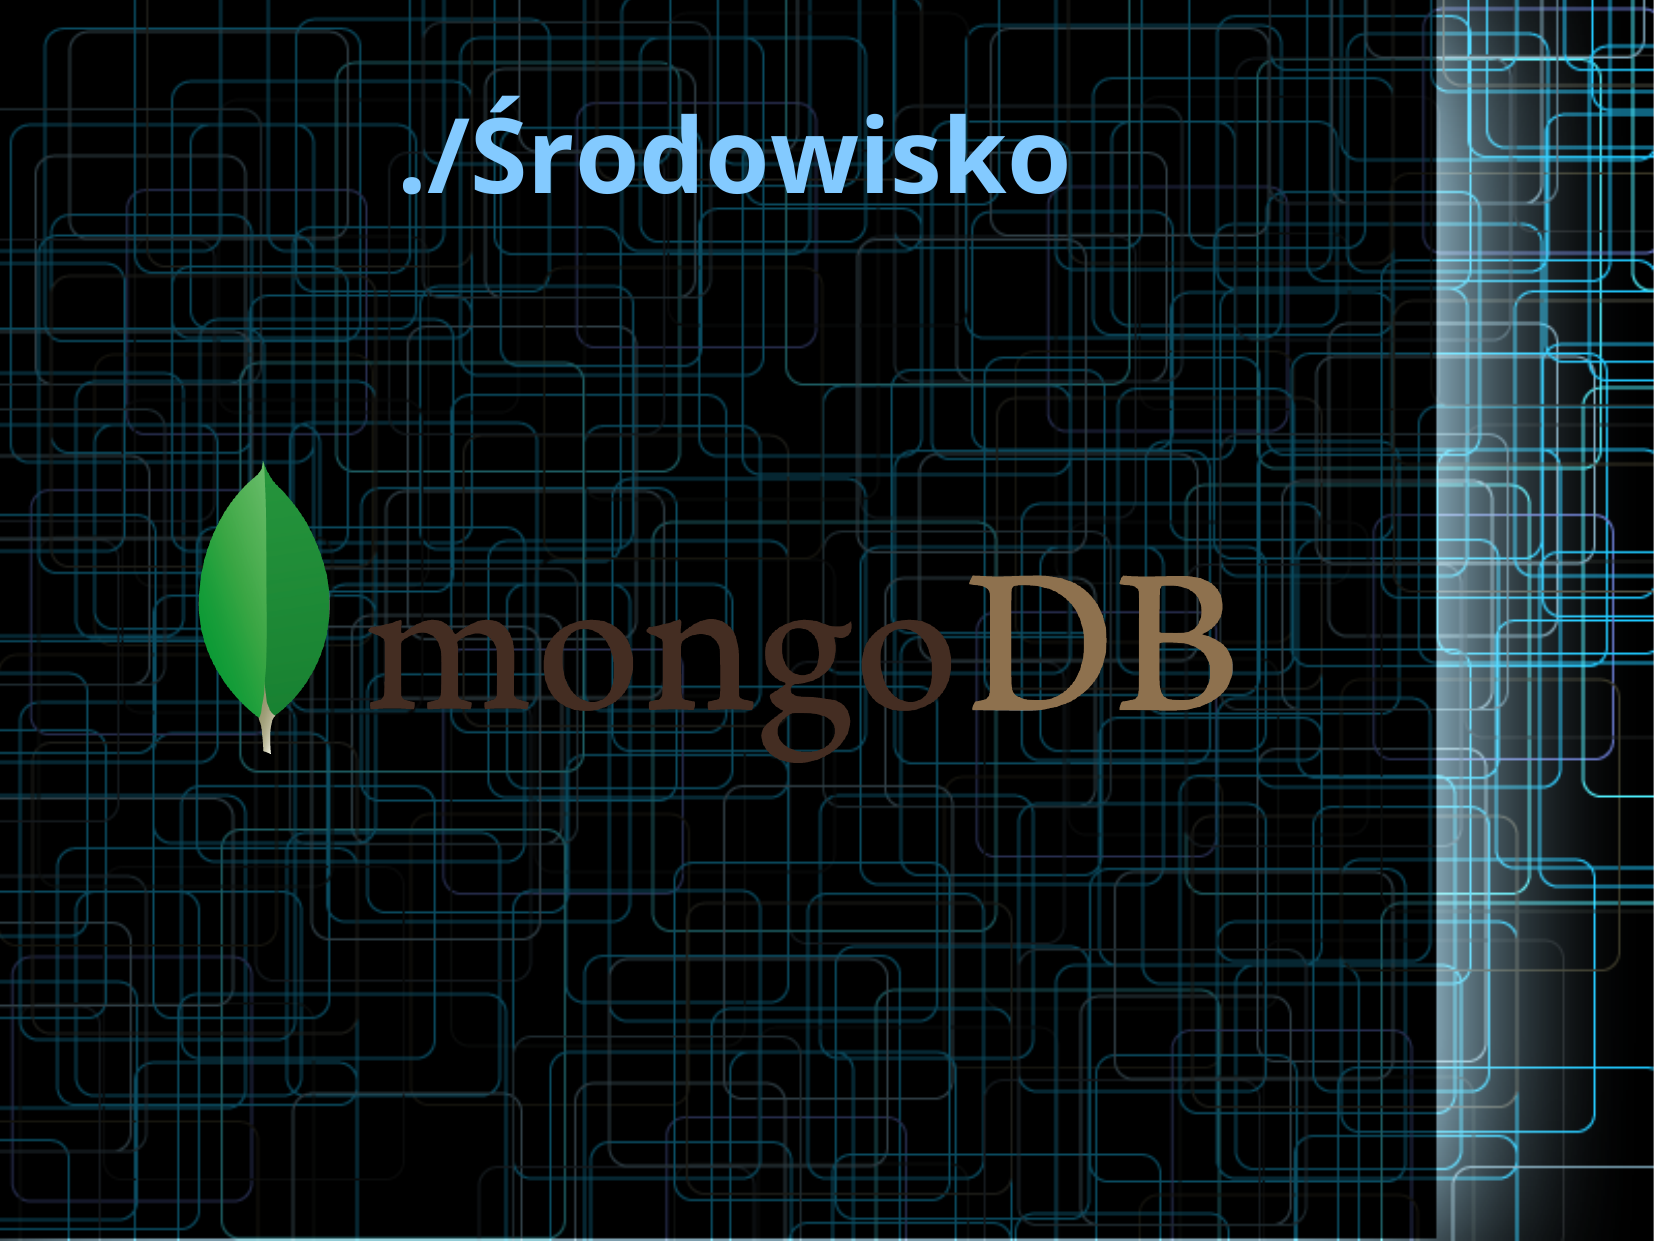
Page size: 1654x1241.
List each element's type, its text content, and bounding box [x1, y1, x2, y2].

picture [0, 0, 1654, 1241]
title ./Środowisko [82, 49, 1388, 257]
